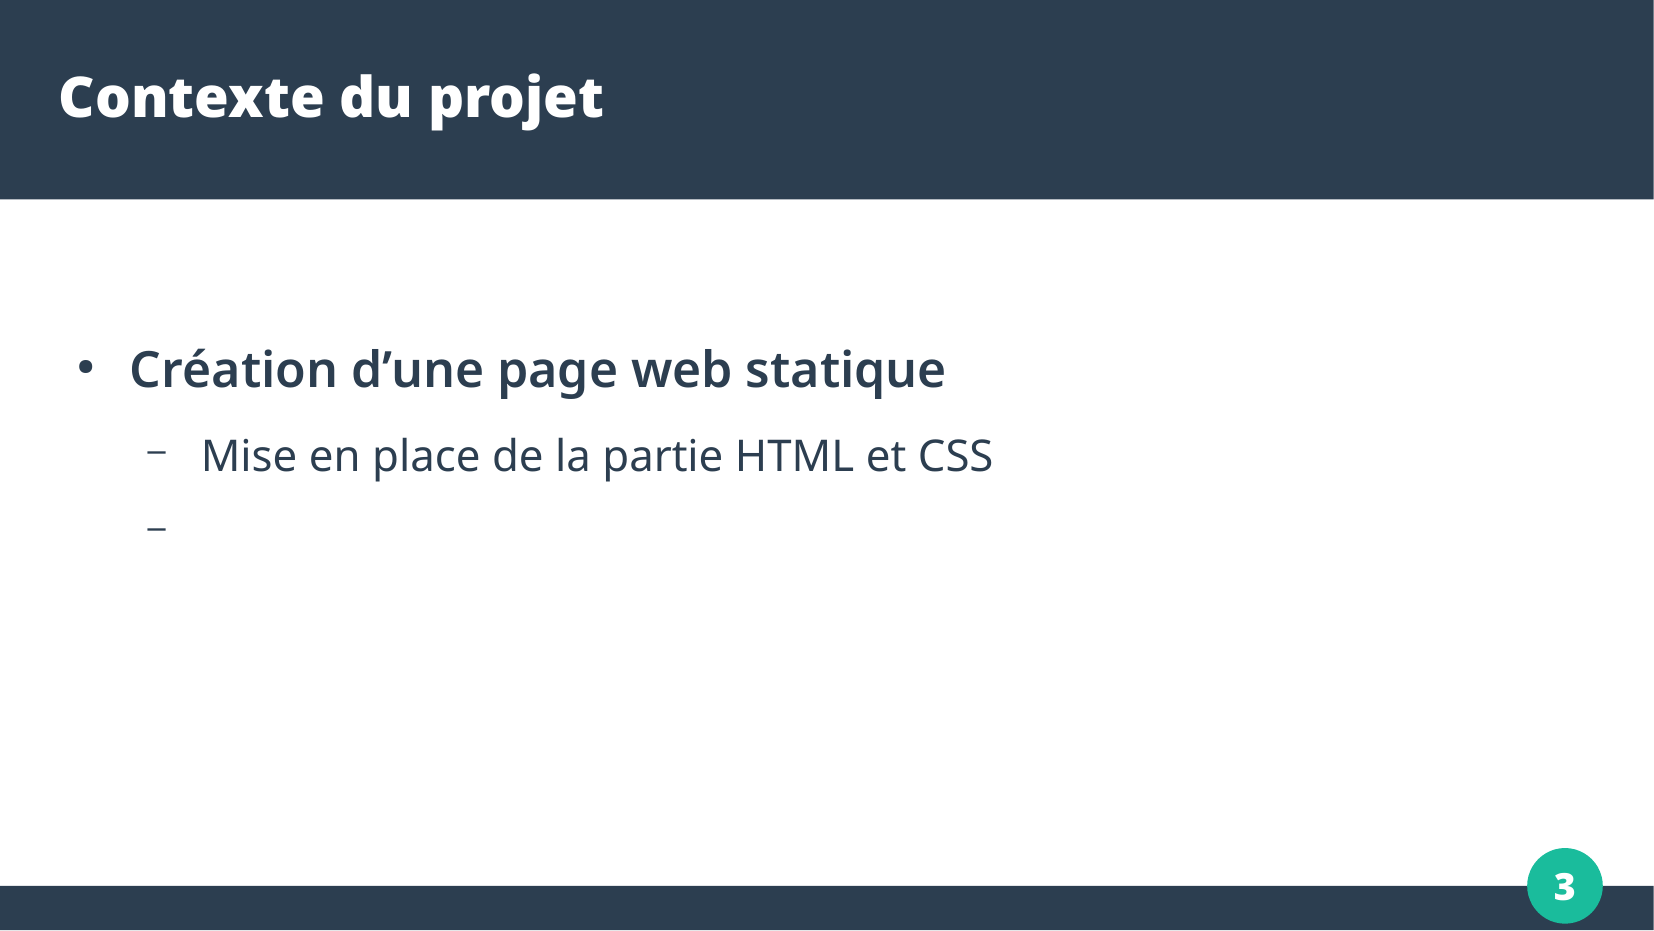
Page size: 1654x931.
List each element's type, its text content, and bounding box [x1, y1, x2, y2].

list Création d’une page web statique Mise en place de la partie HTML et CSS [59, 243, 1595, 864]
title Contexte du projet [59, 37, 1595, 155]
